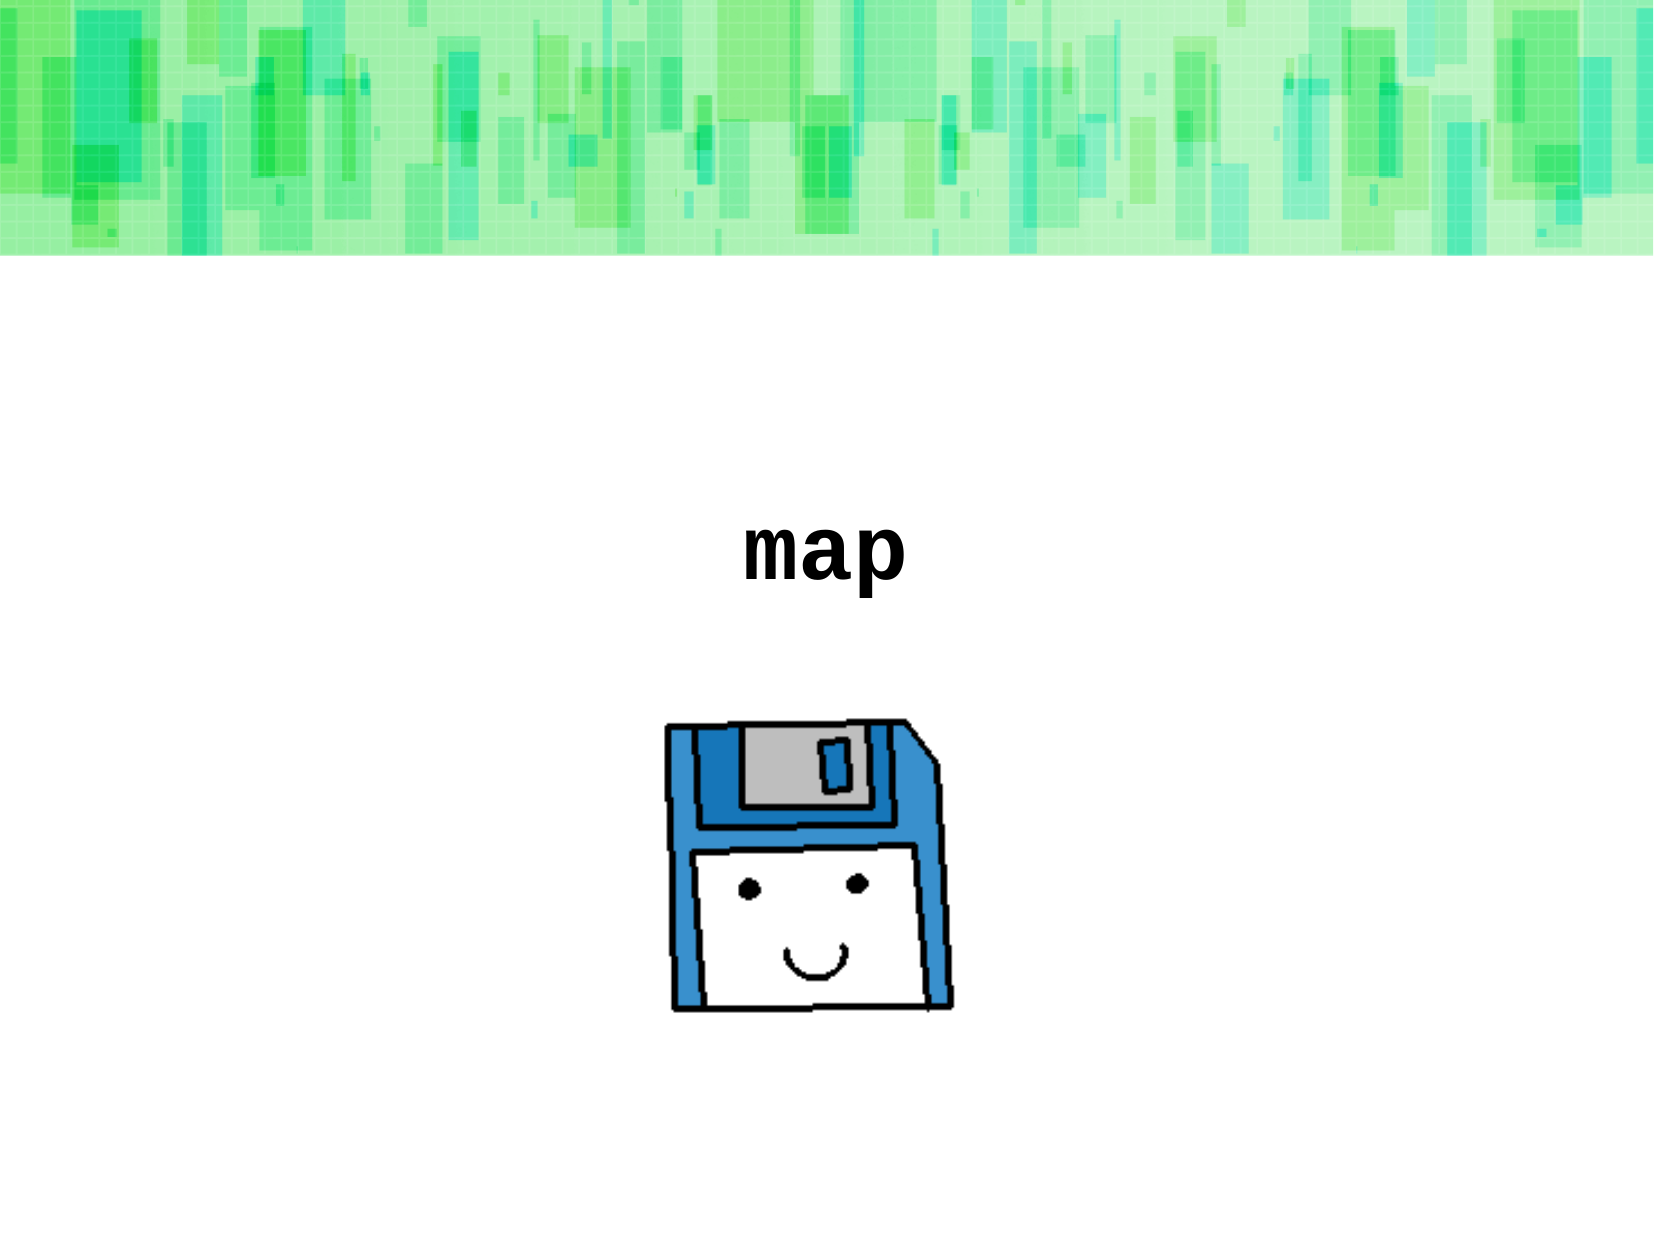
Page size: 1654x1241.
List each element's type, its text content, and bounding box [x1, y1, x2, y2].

subtitle map [82, 285, 1571, 826]
picture [0, 0, 1654, 1241]
